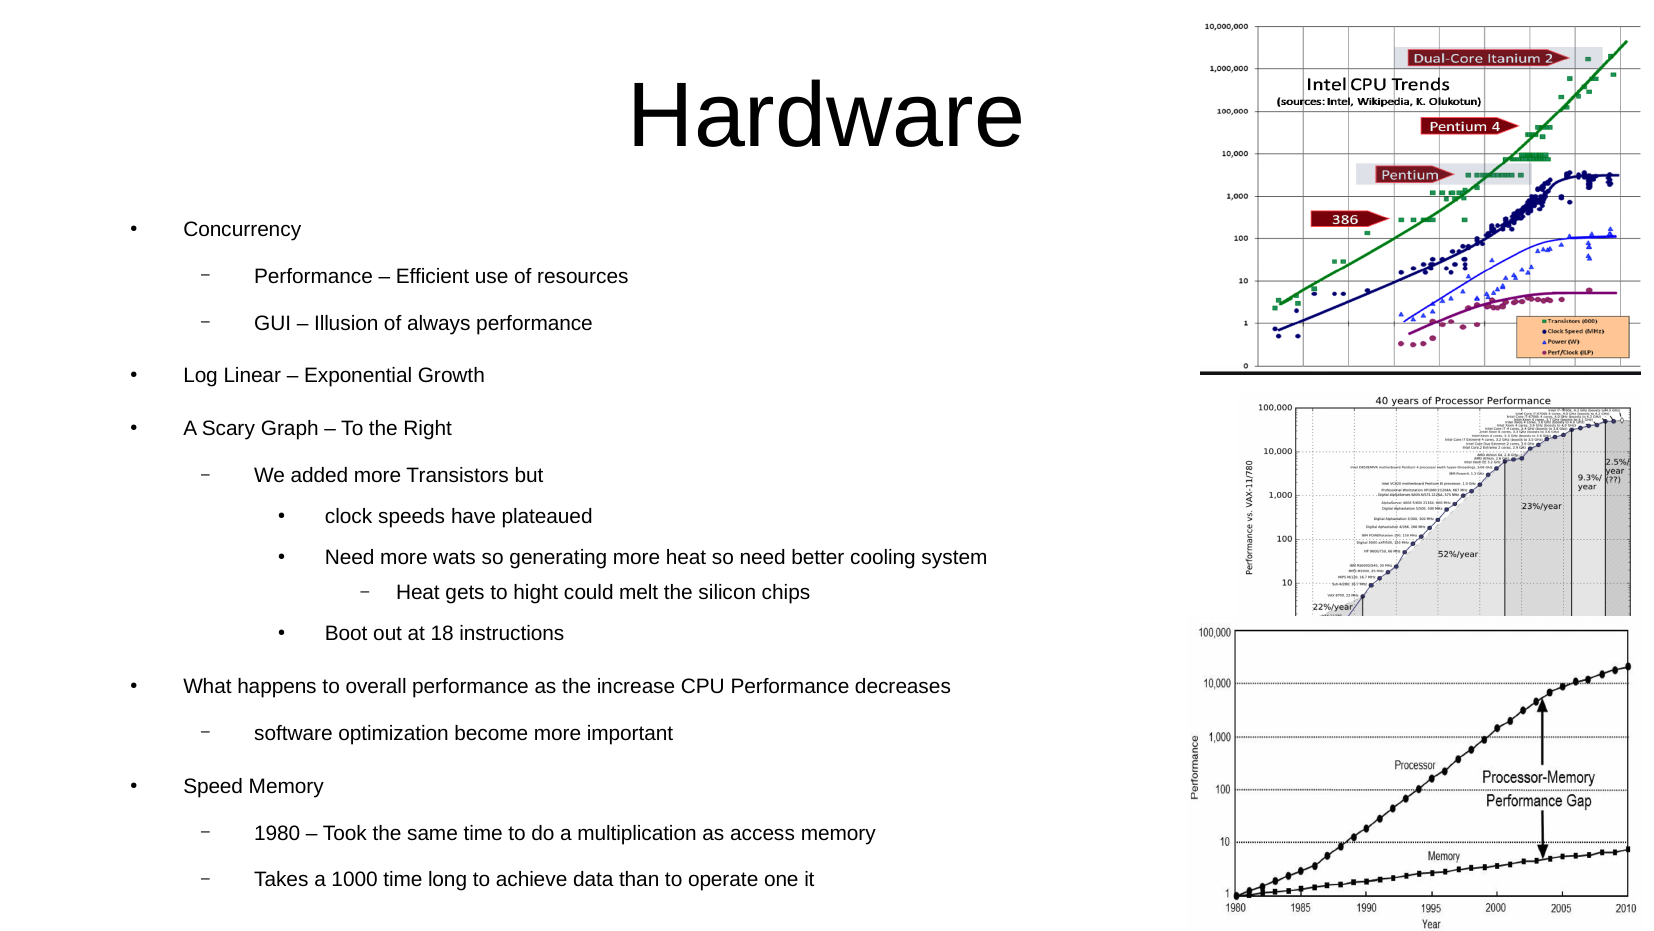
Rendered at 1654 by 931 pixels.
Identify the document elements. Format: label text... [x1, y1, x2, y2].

picture [1200, 7, 1641, 376]
title Hardware [82, 37, 1200, 193]
list Concurrency Performance – Efficient use of resources GUI – Illusion of always performance Log Linear – Exponential Growth A Scary Graph – To the Right We added more Transistors but clock speeds have plateaued Need more wats so generating more heat so need better cooling system Heat gets to hight could melt the silicon chips Boot out at 18 instructions What happens to overall performance as the increase CPU Performance decreases software optimization become more important Speed Memory 1980 – Took the same time to do a multiplication as access memory Takes a 1000 time long to achieve data than to operate one it [112, 217, 1643, 901]
picture [1186, 394, 1643, 931]
